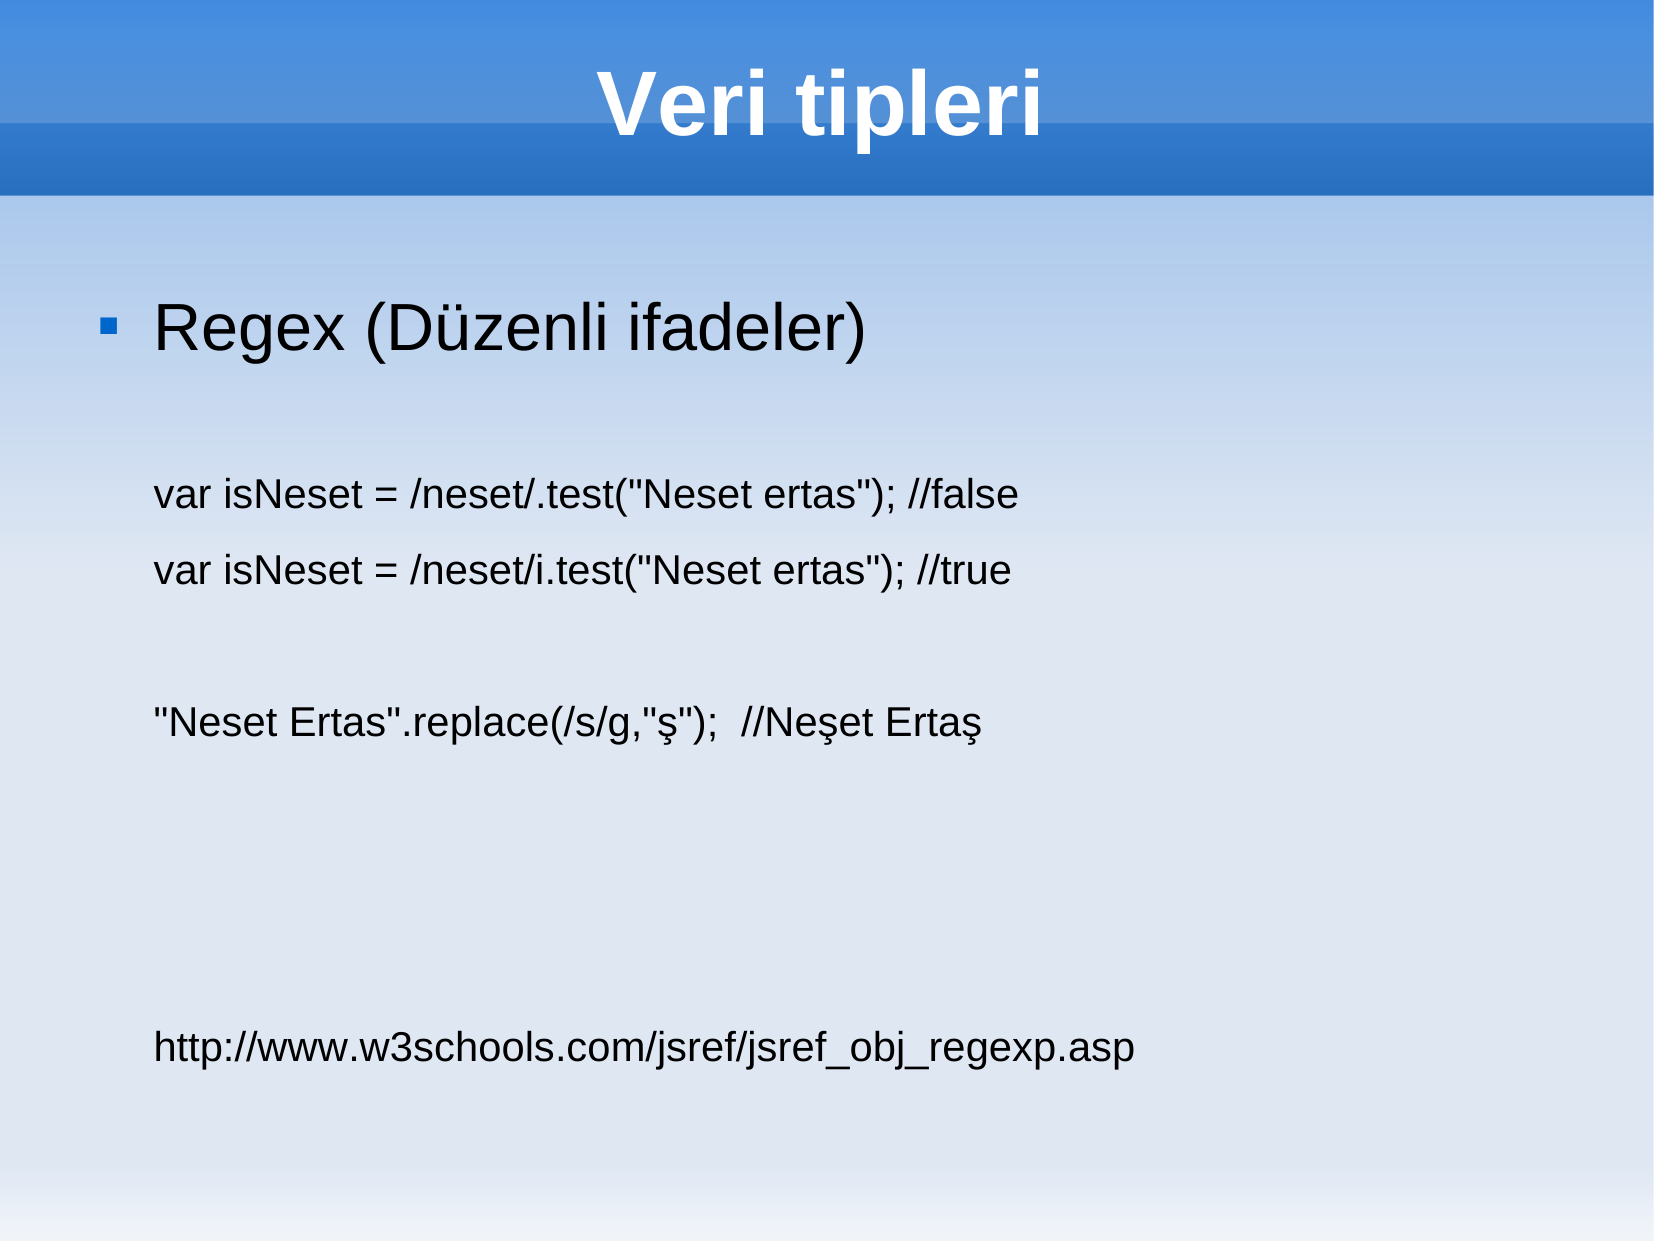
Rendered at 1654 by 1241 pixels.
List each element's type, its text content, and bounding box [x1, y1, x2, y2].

picture [0, 0, 1654, 1241]
title Veri tipleri [76, 7, 1565, 200]
list Regex (Düzenli ifadeler) var isNeset = /neset/.test("Neset ertas"); //false var isNeset = /neset/i.test("Neset ertas"); //true "Neset Ertas".replace(/s/g,"ş"); //Neşet Ertaş http://www.w3schools.com/jsref/jsref_obj_regexp.asp [82, 290, 1571, 1094]
